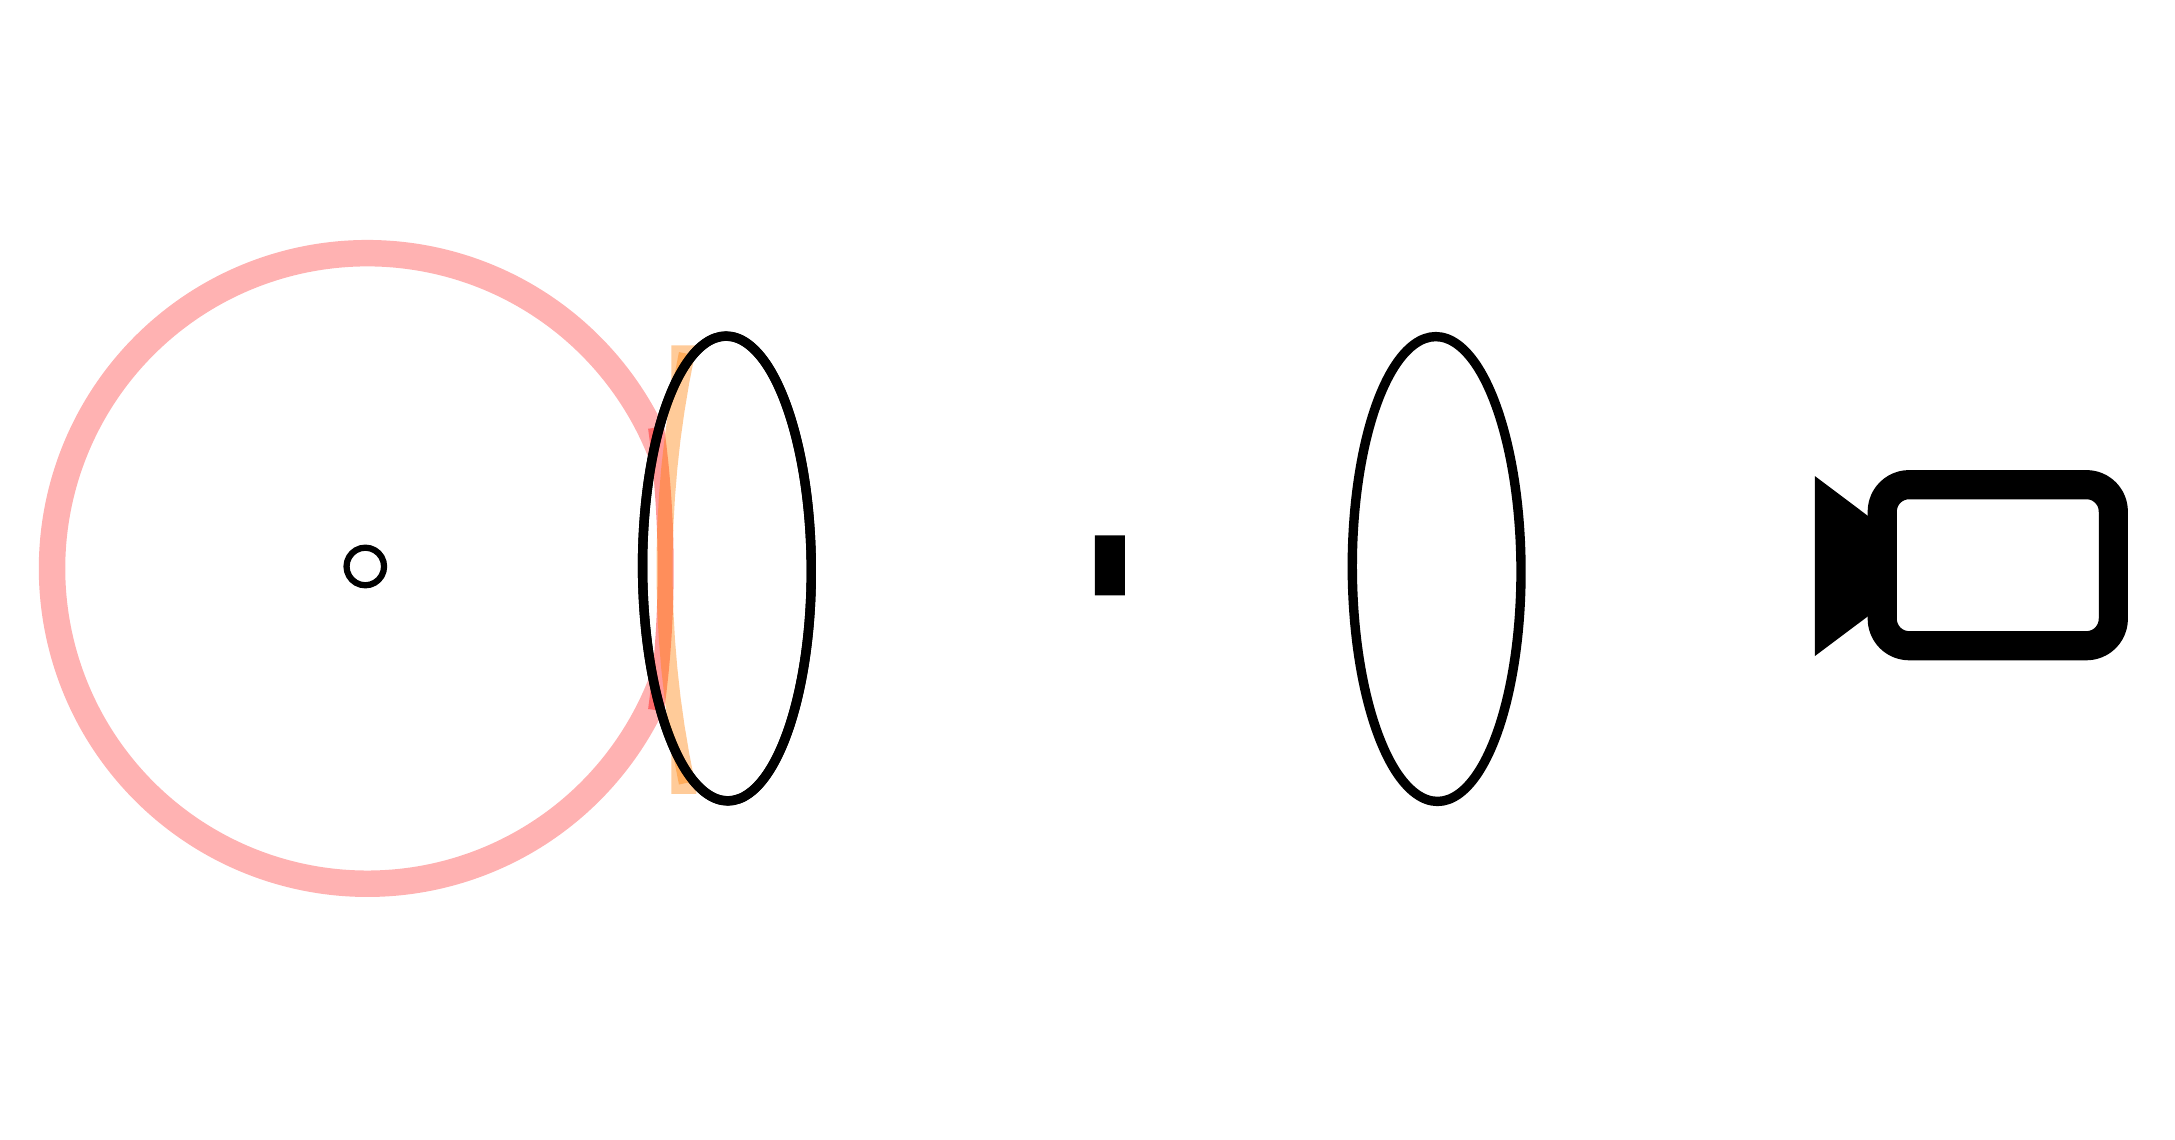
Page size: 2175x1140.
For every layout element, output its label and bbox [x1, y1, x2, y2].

text_box [674, 761, 688, 785]
text_box [1882, 484, 2114, 646]
text_box [1094, 535, 1125, 596]
text_box [675, 352, 687, 371]
text_box [1352, 336, 1522, 802]
text_box [1814, 476, 1875, 657]
text_box [38, 239, 658, 897]
text_box [648, 341, 806, 796]
